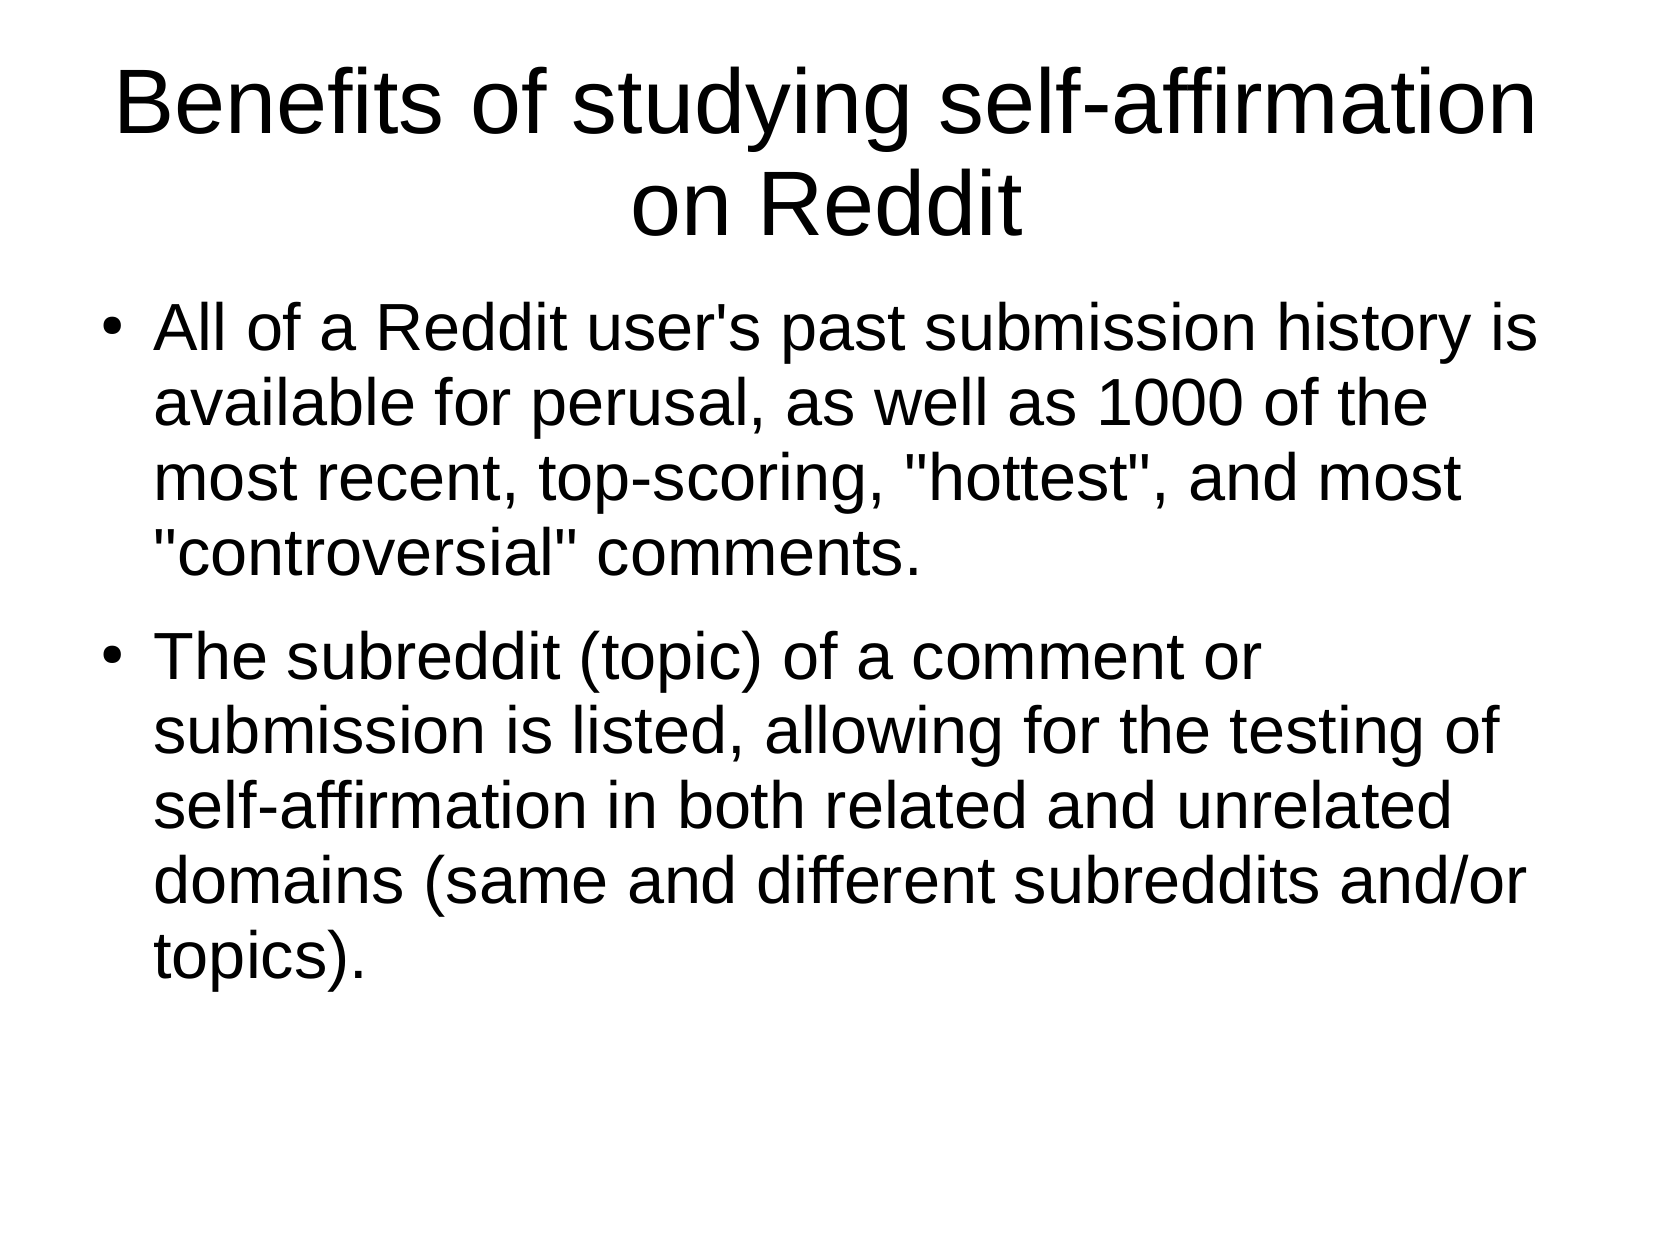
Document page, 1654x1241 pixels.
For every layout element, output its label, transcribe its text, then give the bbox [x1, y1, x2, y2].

list All of a Reddit user's past submission history is available for perusal, as well as 1000 of the most recent, top-scoring, "hottest", and most "controversial" comments. The subreddit (topic) of a comment or submission is listed, allowing for the testing of self-affirmation in both related and unrelated domains (same and different subreddits and/or topics). [82, 290, 1571, 1010]
title Benefits of studying self-affirmation on Reddit [82, 49, 1571, 257]
